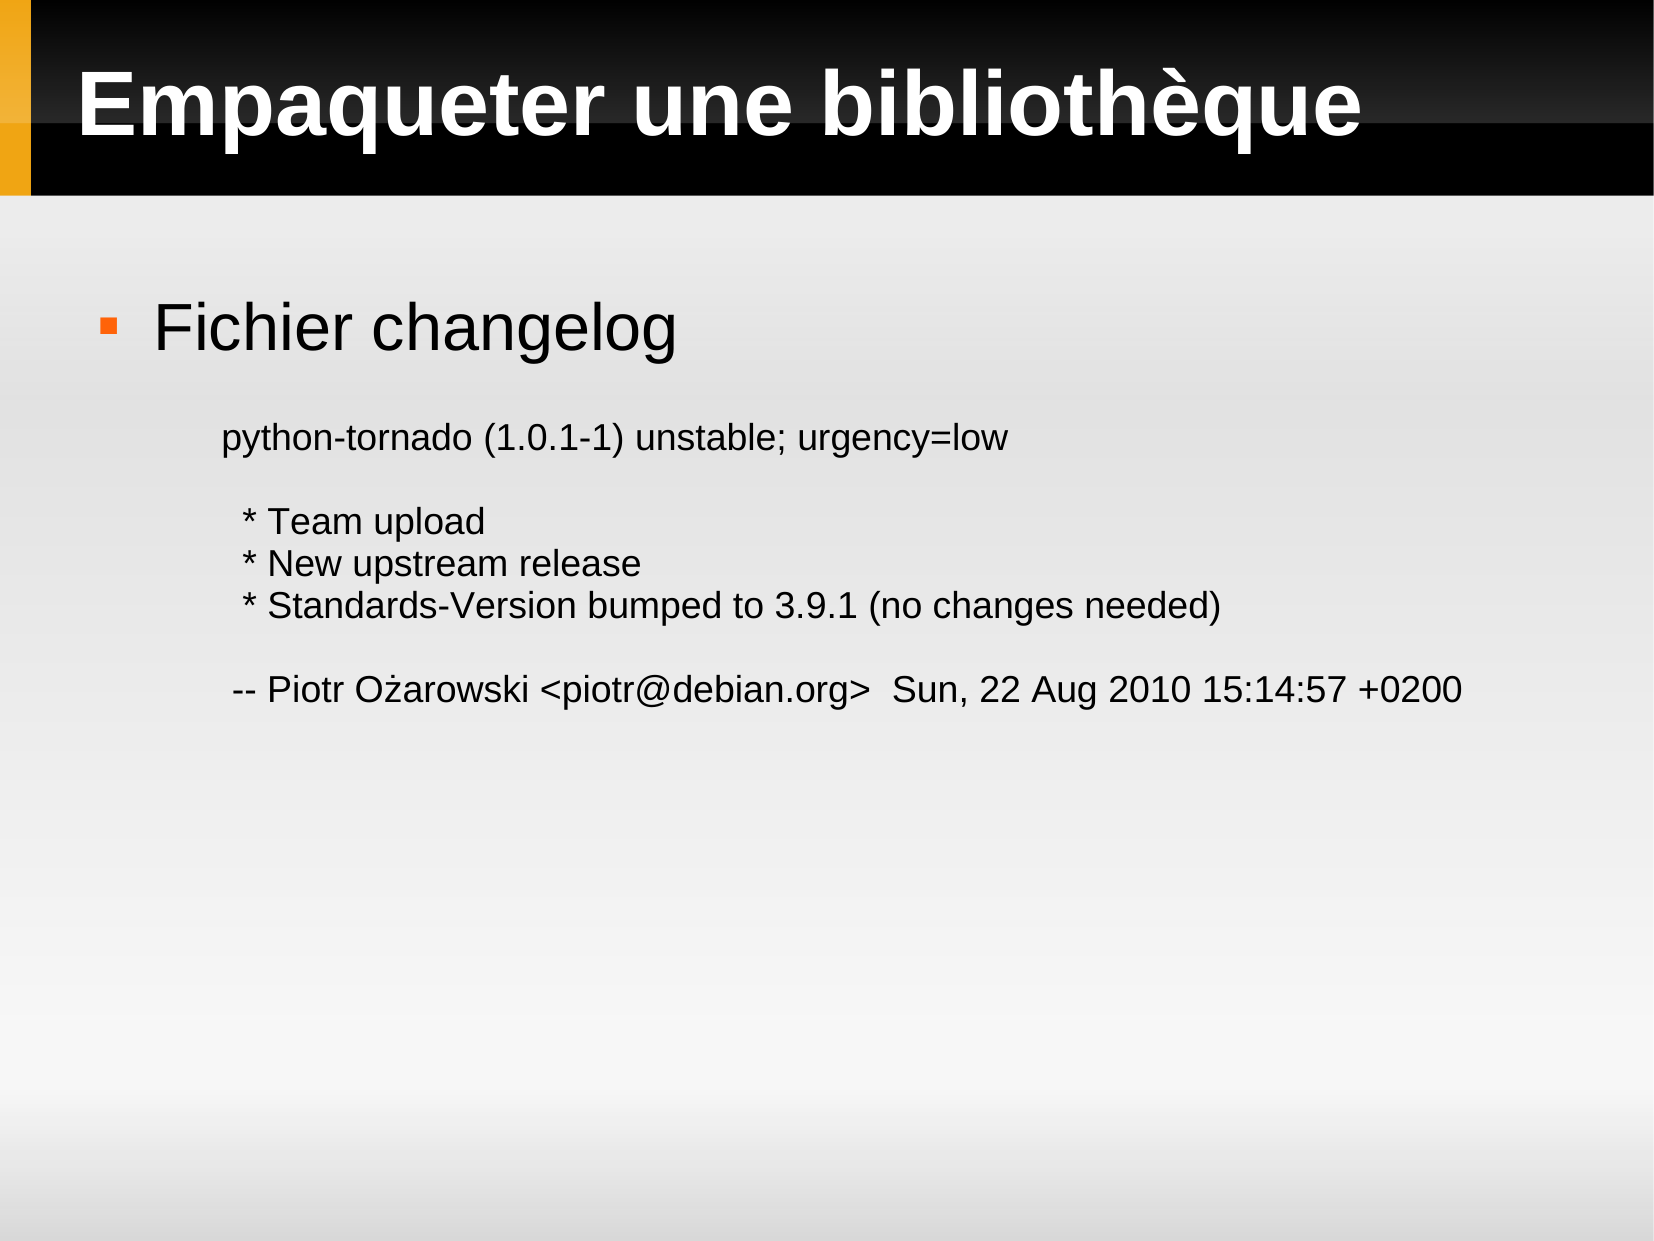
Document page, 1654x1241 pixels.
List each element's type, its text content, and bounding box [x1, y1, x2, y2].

list Fichier changelog [82, 290, 1571, 384]
text_box python-tornado (1.0.1-1) unstable; urgency=low * Team upload * New upstream release * Standards-Version bumped to 3.9.1 (no changes needed) -- Piotr Ożarowski <piotr@debian.org> Sun, 22 Aug 2010 15:14:57 +0200 [206, 409, 1478, 719]
title Empaqueter une bibliothèque [76, 0, 1565, 208]
picture [0, 0, 1654, 1241]
